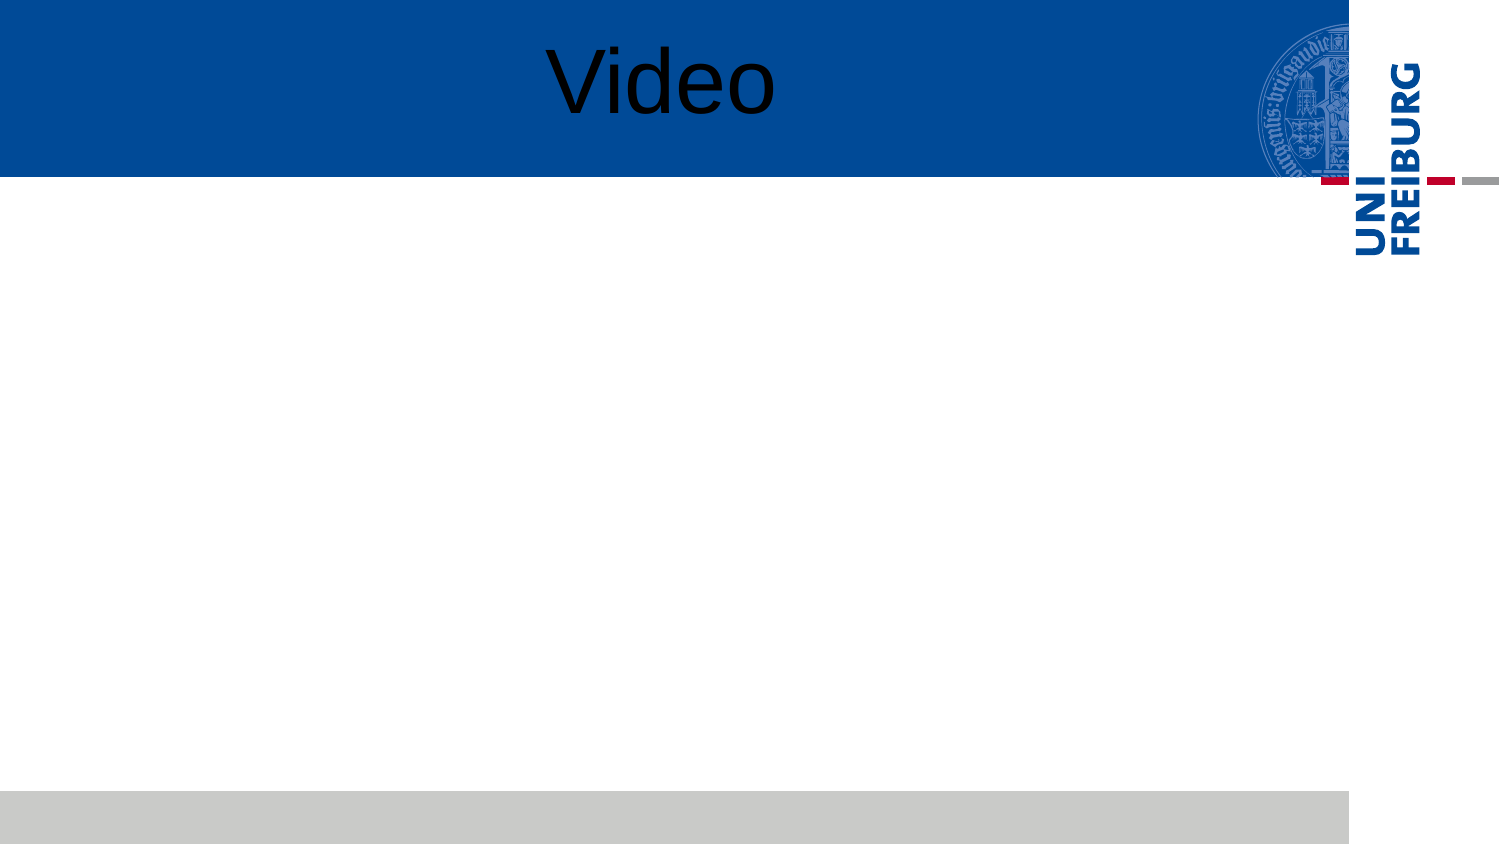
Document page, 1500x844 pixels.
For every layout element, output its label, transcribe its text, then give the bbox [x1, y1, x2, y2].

title Video [88, 30, 1235, 134]
